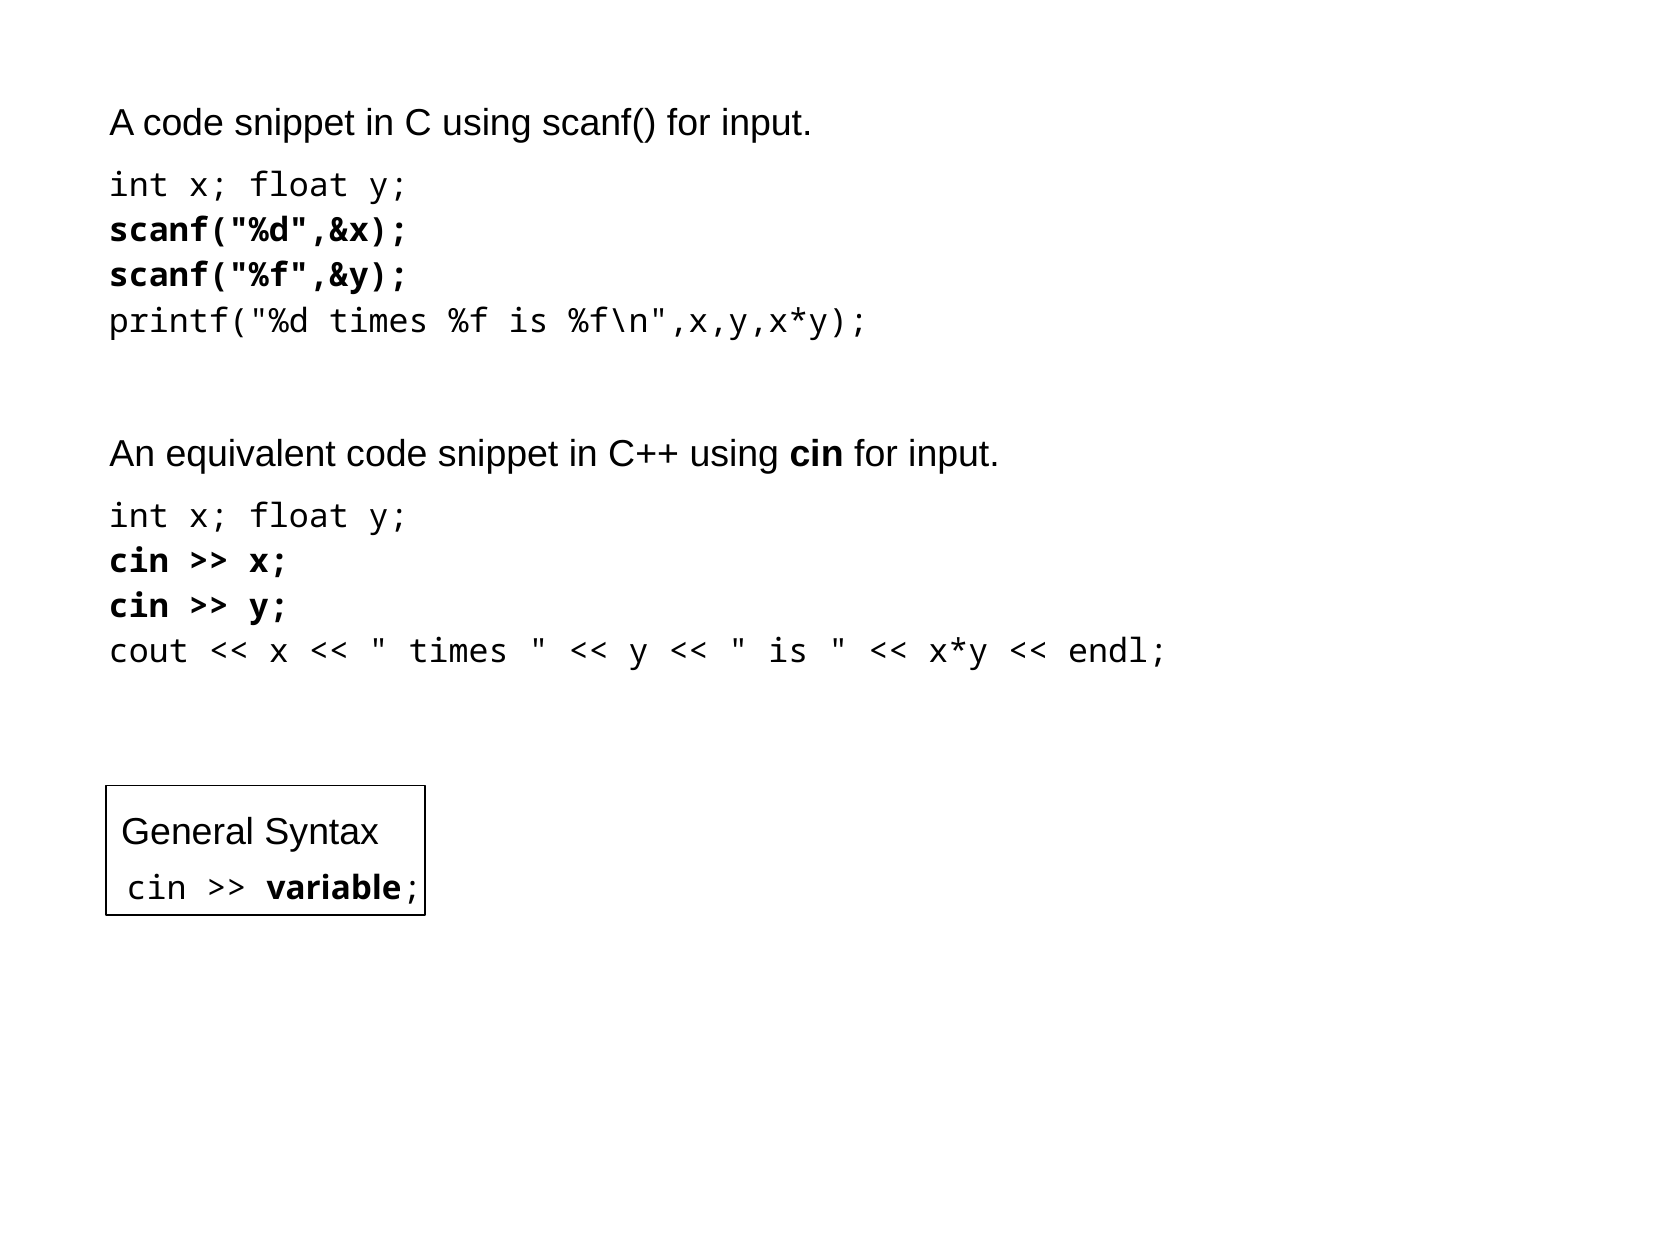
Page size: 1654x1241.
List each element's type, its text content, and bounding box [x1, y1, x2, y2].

text_box General Syntax [107, 803, 395, 860]
text_box int x; float y; cin >> x; cin >> y; cout << x << " times " << y << " is " << x*y << endl; [94, 484, 1184, 657]
text_box int x; float y; scanf("%d",&x); scanf("%f",&y); printf("%d times %f is %f\n",x,y,x*y); [94, 153, 884, 326]
text_box A code snippet in C using scanf() for input. [94, 94, 828, 152]
text_box An equivalent code snippet in C++ using cin for input. [94, 425, 1015, 483]
text_box cin >> variable; [111, 856, 424, 912]
